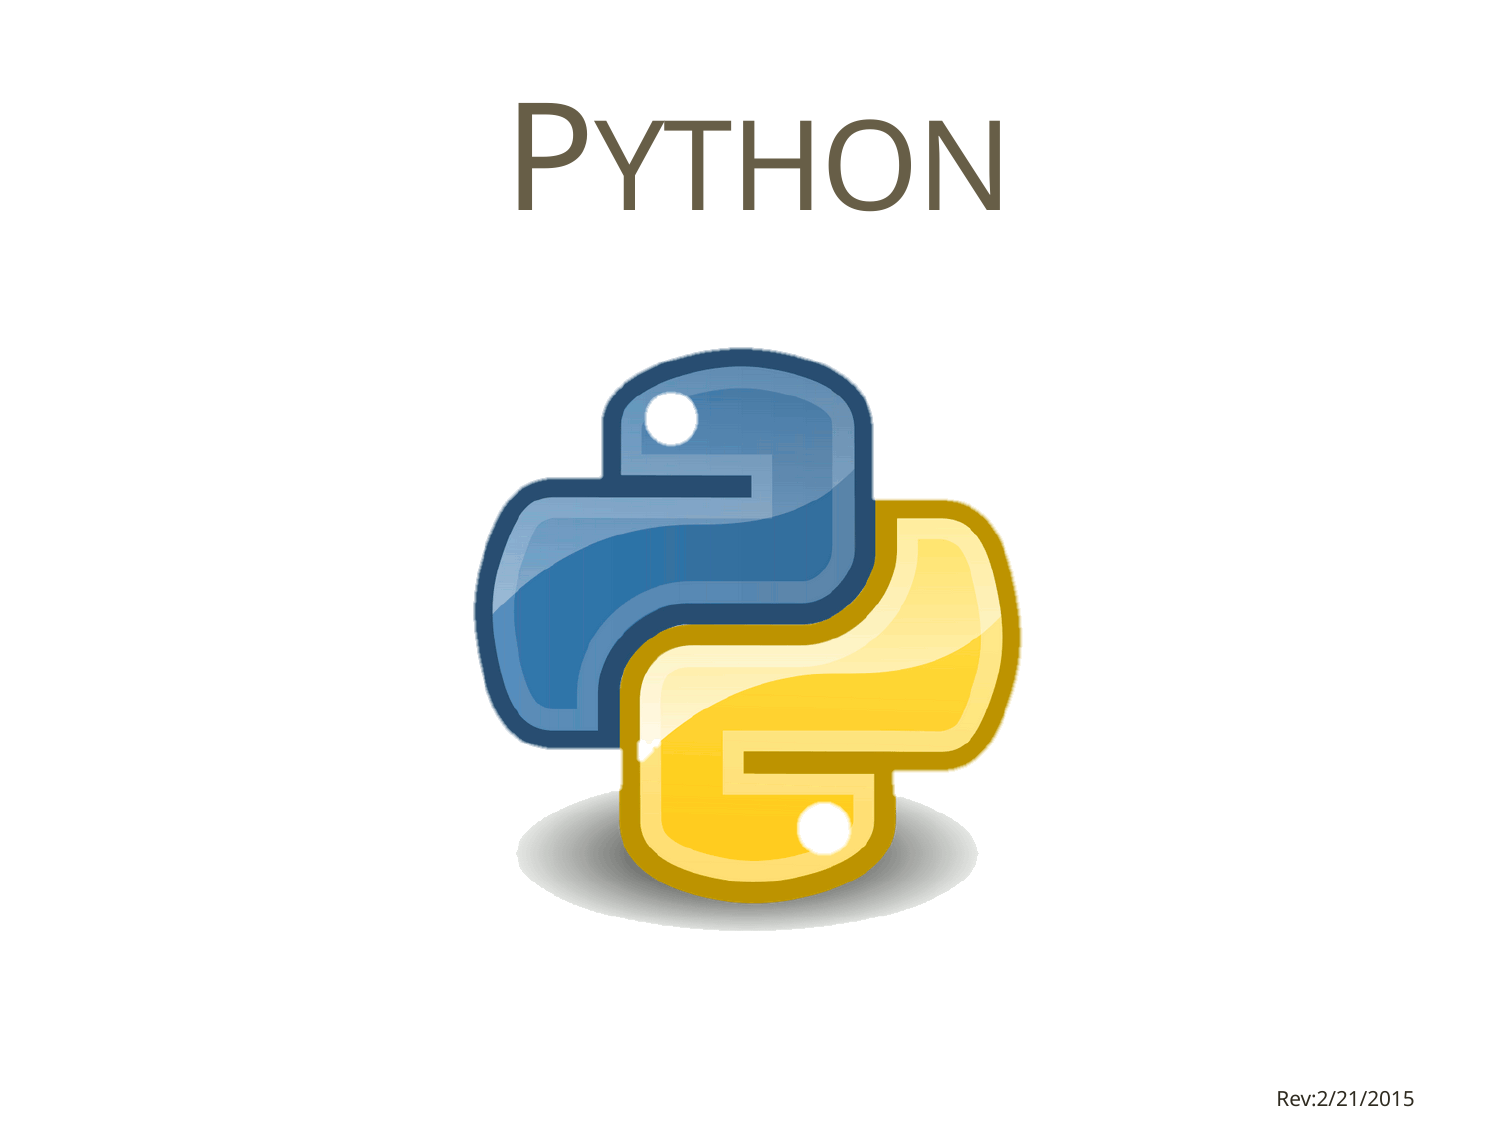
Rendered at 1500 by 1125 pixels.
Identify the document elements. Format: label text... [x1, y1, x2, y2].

picture [276, 241, 1248, 1125]
title PYTHON [18, 52, 1460, 241]
text_box Rev:2/21/2015 [1261, 1077, 1500, 1119]
